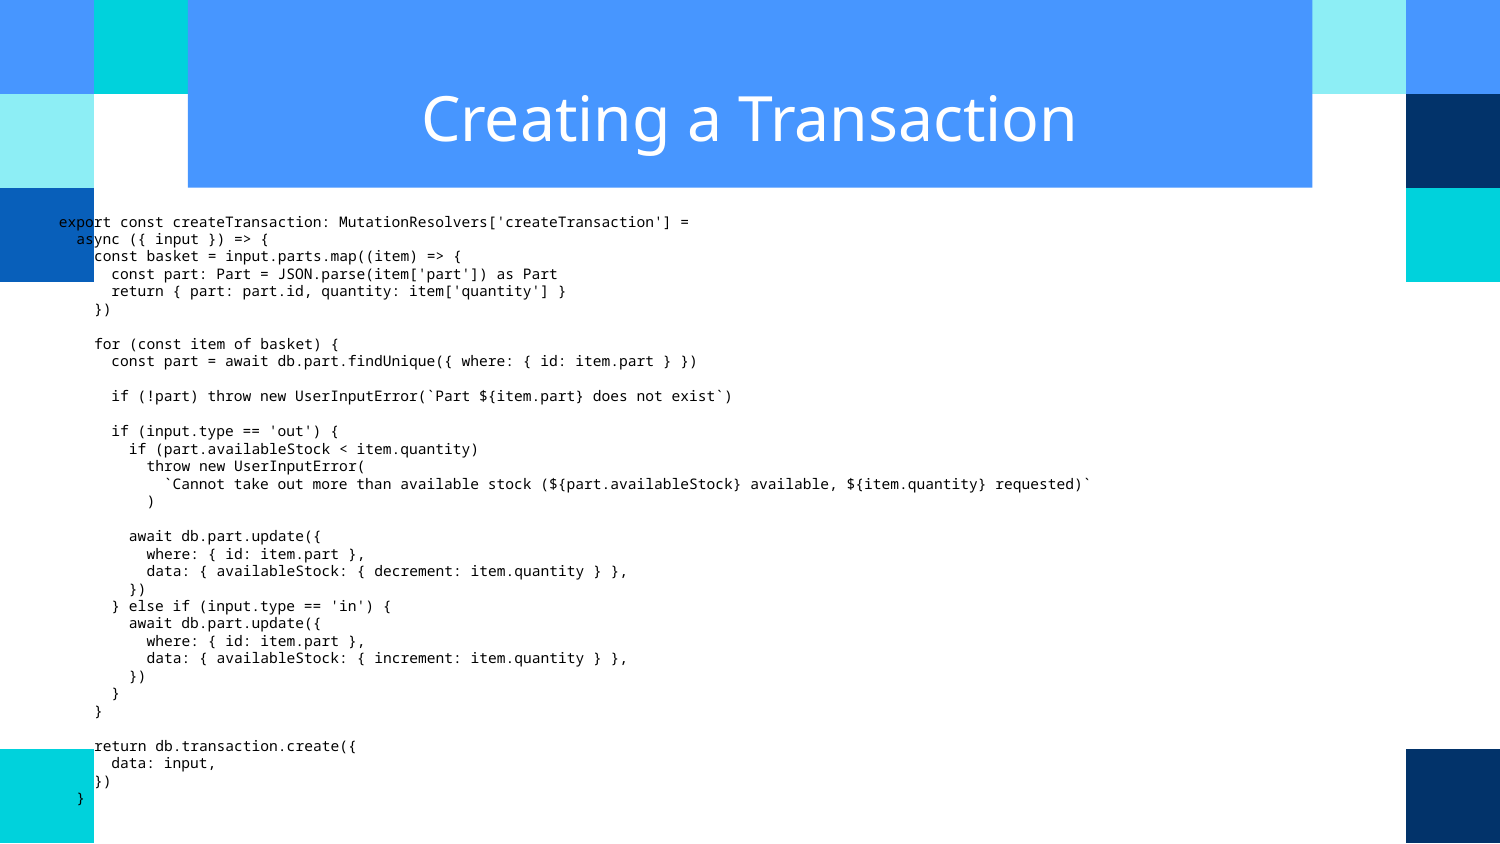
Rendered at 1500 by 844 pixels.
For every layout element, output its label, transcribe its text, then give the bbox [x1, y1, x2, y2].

subtitle export const createTransaction: MutationResolvers['createTransaction'] = async ({ input }) => { const basket = input.parts.map((item) => { const part: Part = JSON.parse(item['part']) as Part return { part: part.id, quantity: item['quantity'] } }) for (const item of basket) { const part = await db.part.findUnique({ where: { id: item.part } }) if (!part) throw new UserInputError(`Part ${item.part} does not exist`) if (input.type == 'out') { if (part.availableStock < item.quantity) throw new UserInputError( `Cannot take out more than available stock (${part.availableStock} available, ${item.quantity} requested)` ) await db.part.update({ where: { id: item.part }, data: { availableStock: { decrement: item.quantity } }, }) } else if (input.type == 'in') { await db.part.update({ where: { id: item.part }, data: { availableStock: { increment: item.quantity } }, }) } } return db.transaction.create({ data: input, }) } [0, 197, 1500, 844]
title Creating a Transaction [187, 0, 1313, 188]
